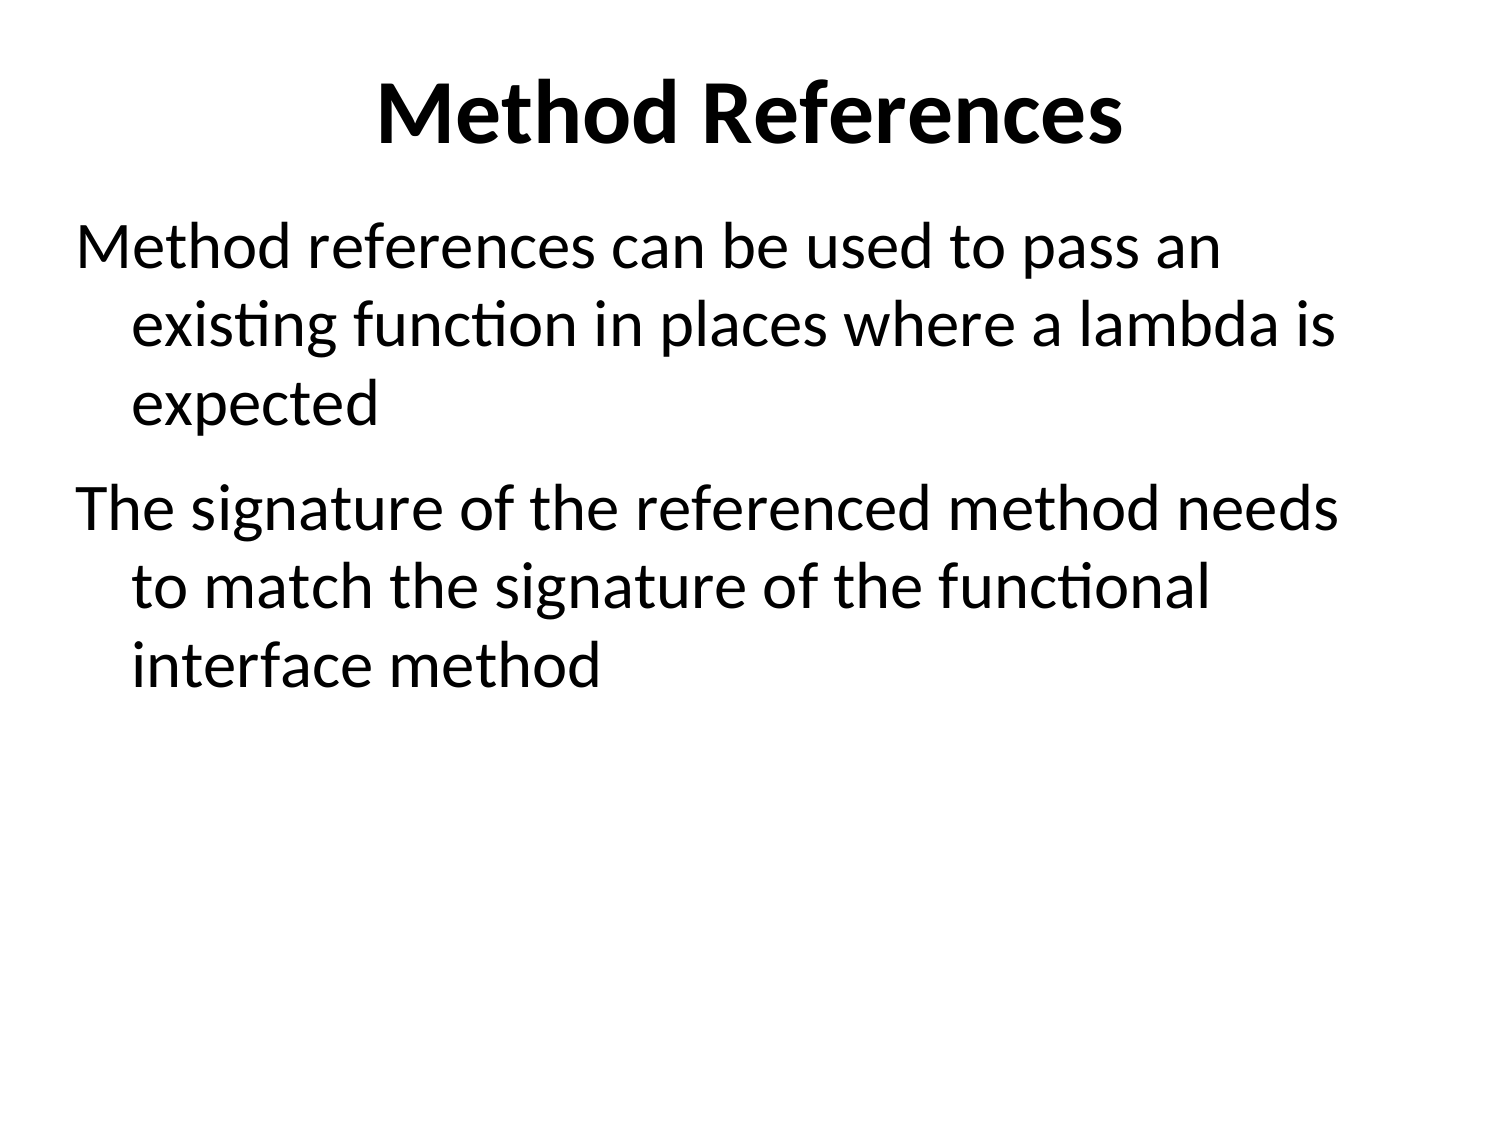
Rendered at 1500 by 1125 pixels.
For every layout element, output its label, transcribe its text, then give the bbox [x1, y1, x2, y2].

list Method references can be used to pass an existing function in places where a lambda is expected The signature of the referenced method needs to match the signature of the functional interface method [75, 204, 1395, 1075]
title Method References [75, 44, 1425, 177]
